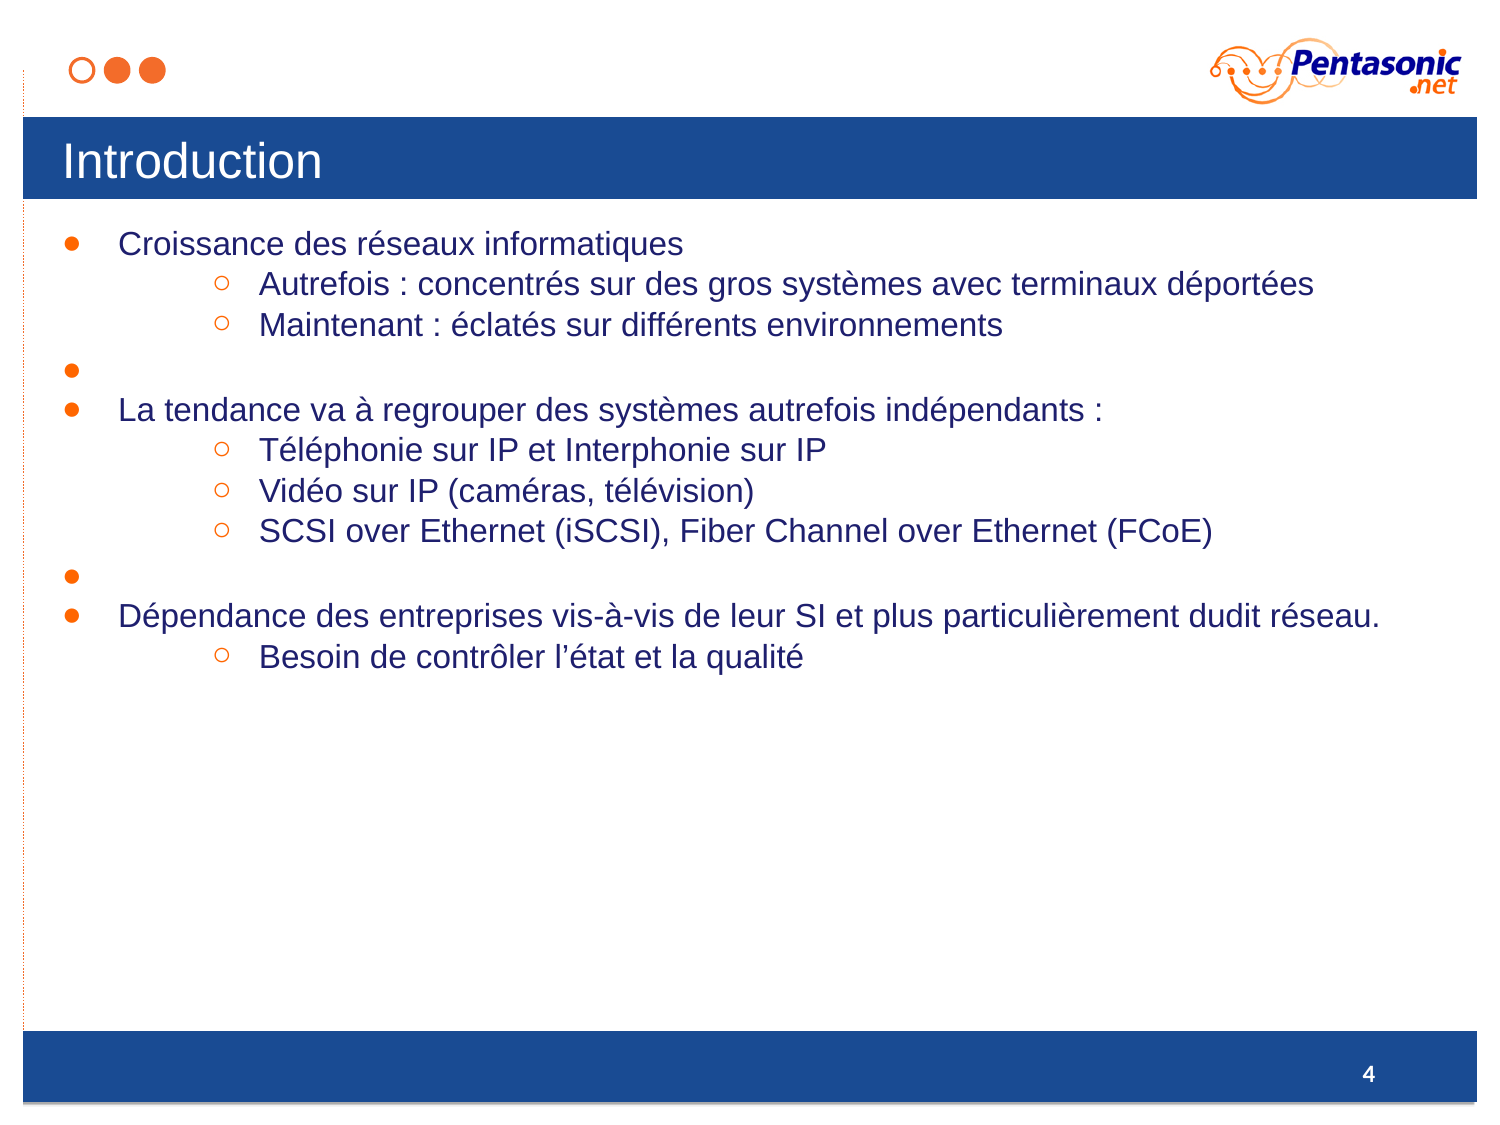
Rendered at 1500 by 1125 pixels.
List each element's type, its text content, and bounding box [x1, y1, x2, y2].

text_box 4 [1347, 1042, 1477, 1103]
title Introduction [46, 117, 1454, 200]
list Croissance des réseaux informatiques Autrefois : concentrés sur des gros systèmes avec terminaux déportées Maintenant : éclatés sur différents environnements La tendance va à regrouper des systèmes autrefois indépendants : Téléphonie sur IP et Interphonie sur IP Vidéo sur IP (caméras, télévision) SCSI over Ethernet (iSCSI), Fiber Channel over Ethernet (FCoE) Dépendance des entreprises vis-à-vis de leur SI et plus particulièrement dudit réseau. Besoin de contrôler l’état et la qualité [46, 222, 1454, 1008]
